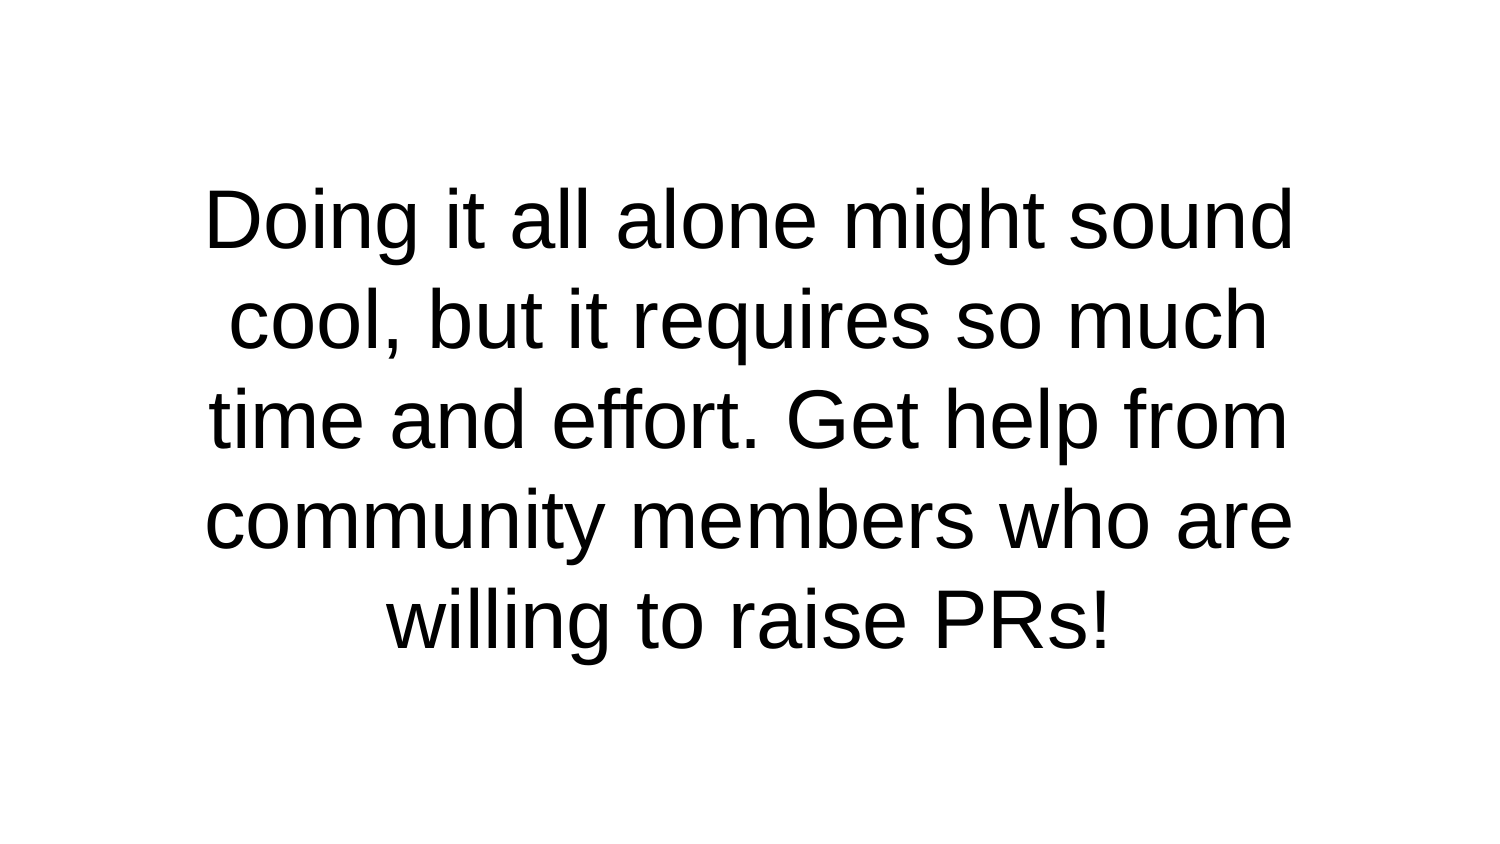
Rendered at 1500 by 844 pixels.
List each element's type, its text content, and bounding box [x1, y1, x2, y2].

text_box Doing it all alone might sound cool, but it requires so much time and effort. Get help from community members who are willing to raise PRs! [152, 150, 1348, 694]
